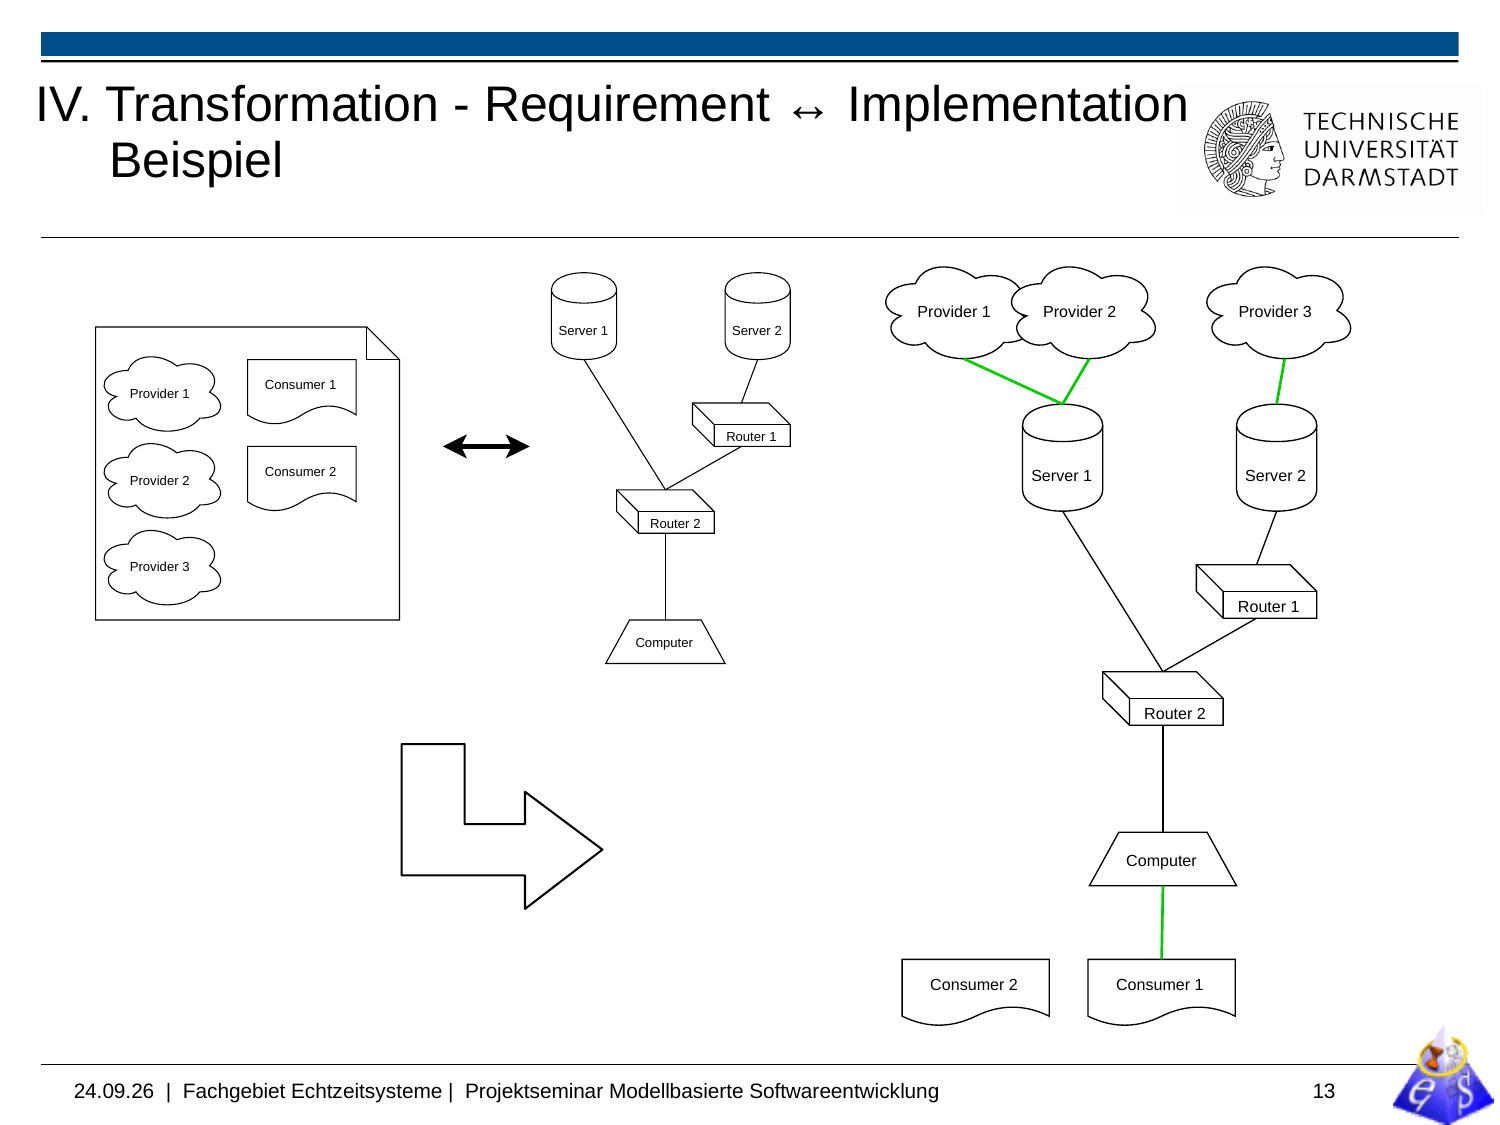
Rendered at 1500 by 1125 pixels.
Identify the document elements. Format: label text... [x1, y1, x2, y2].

text_box [401, 744, 603, 909]
picture [1323, 84, 1483, 214]
title IV. Transformation - Requirement ↔ Implementation Beispiel [35, 47, 1323, 218]
picture [874, 255, 1359, 1028]
picture [1393, 1023, 1494, 1125]
picture [94, 271, 792, 665]
